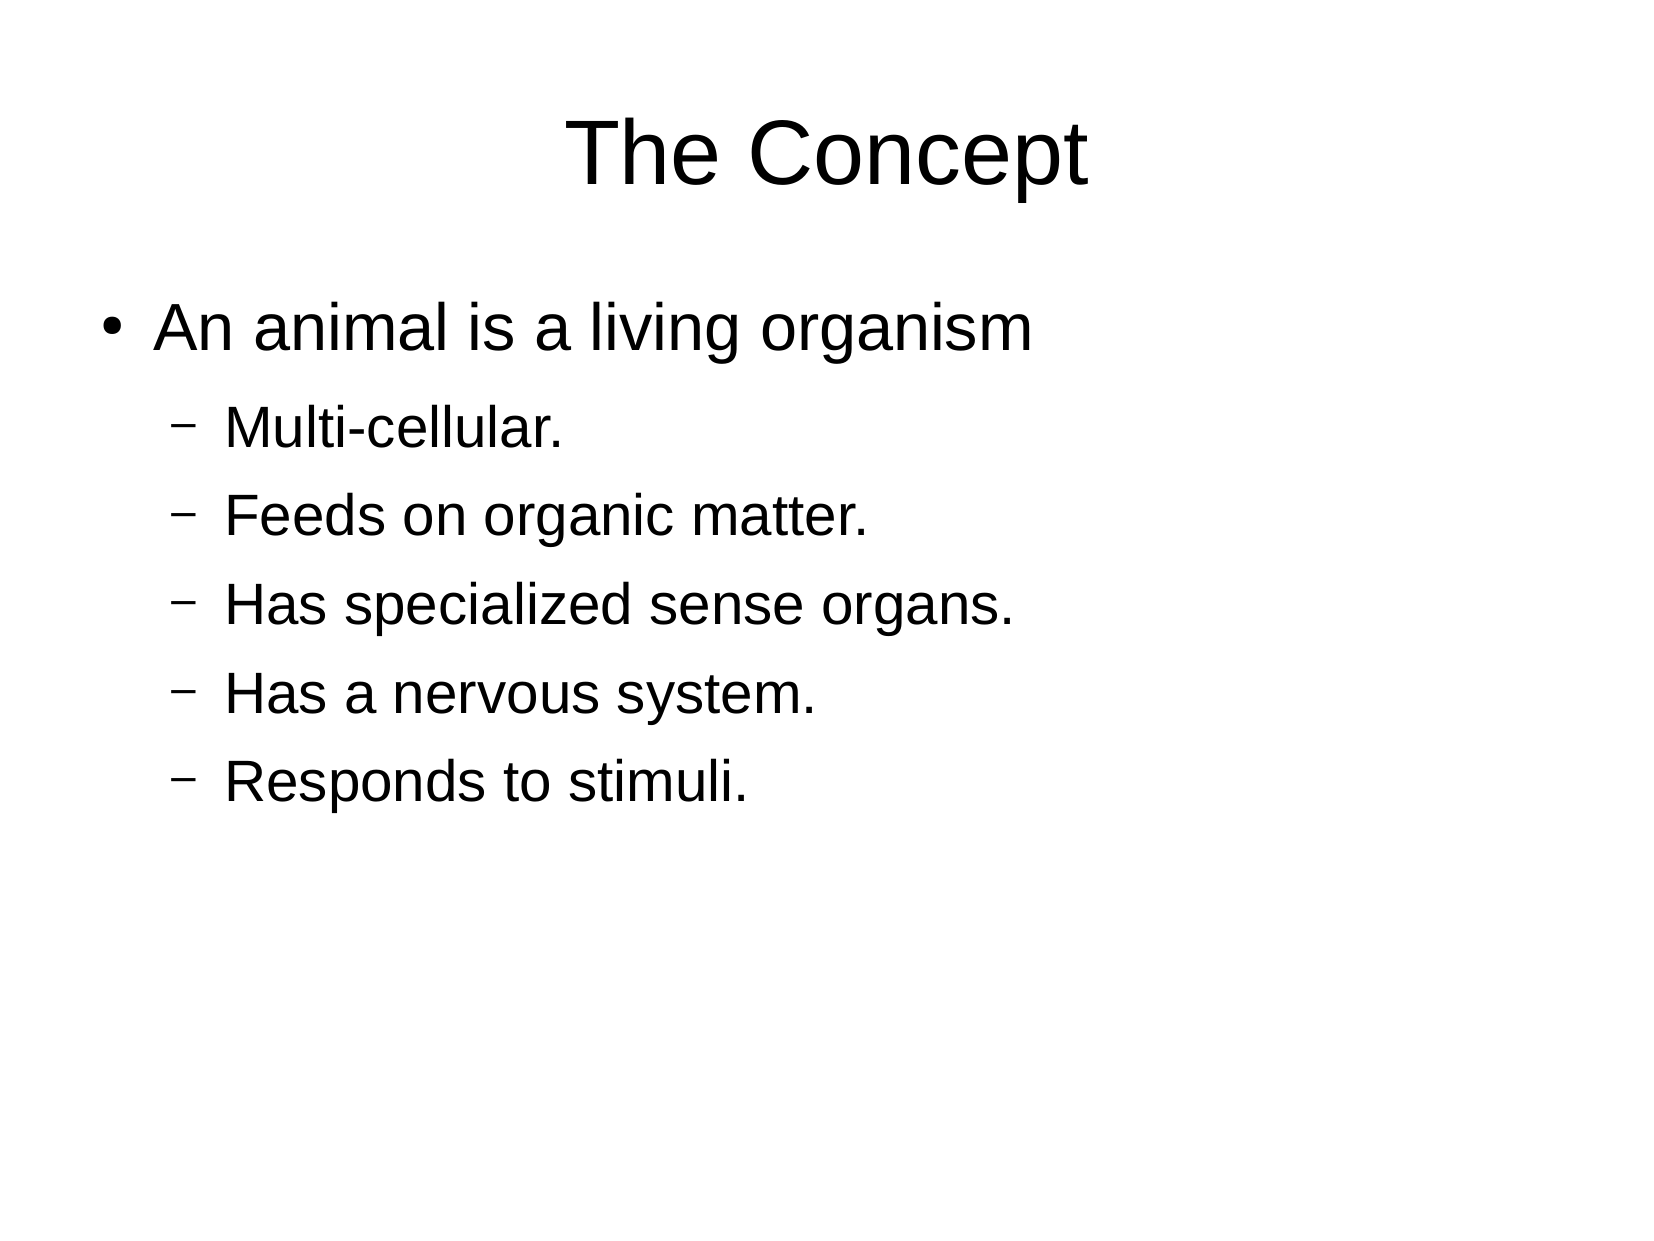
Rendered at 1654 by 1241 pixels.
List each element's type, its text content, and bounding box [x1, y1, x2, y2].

title The Concept [82, 49, 1571, 257]
list An animal is a living organism Multi-cellular. Feeds on organic matter. Has specialized sense organs. Has a nervous system. Responds to stimuli. [82, 290, 1571, 1010]
